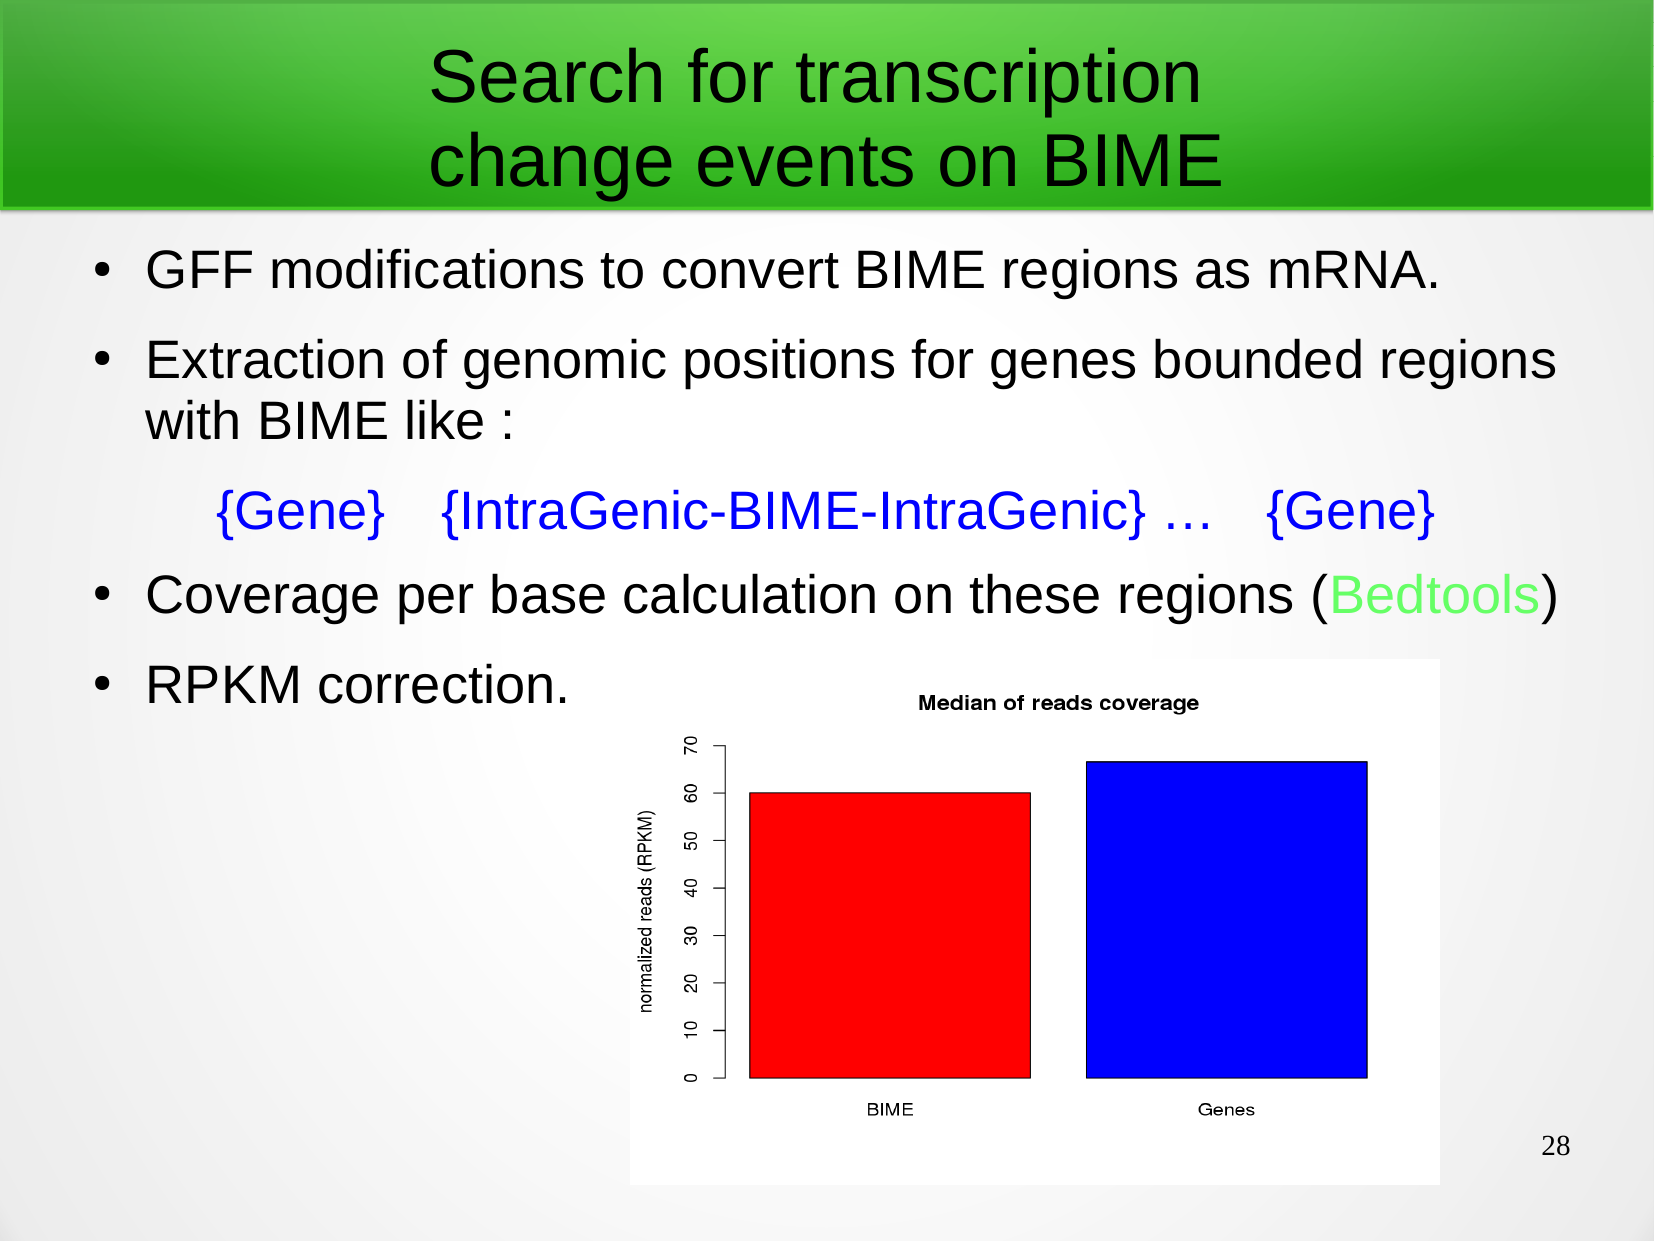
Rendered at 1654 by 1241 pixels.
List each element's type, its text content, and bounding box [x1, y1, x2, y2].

title Search for transcription change events on BIME [82, 34, 1571, 203]
list GFF modifications to convert BIME regions as mRNA. Extraction of genomic positions for genes bounded regions with BIME like : {Gene} {IntraGenic-BIME-IntraGenic} … {Gene} Coverage per base calculation on these regions (Bedtools) RPKM correction. [75, 240, 1564, 1201]
picture [630, 659, 1440, 1185]
